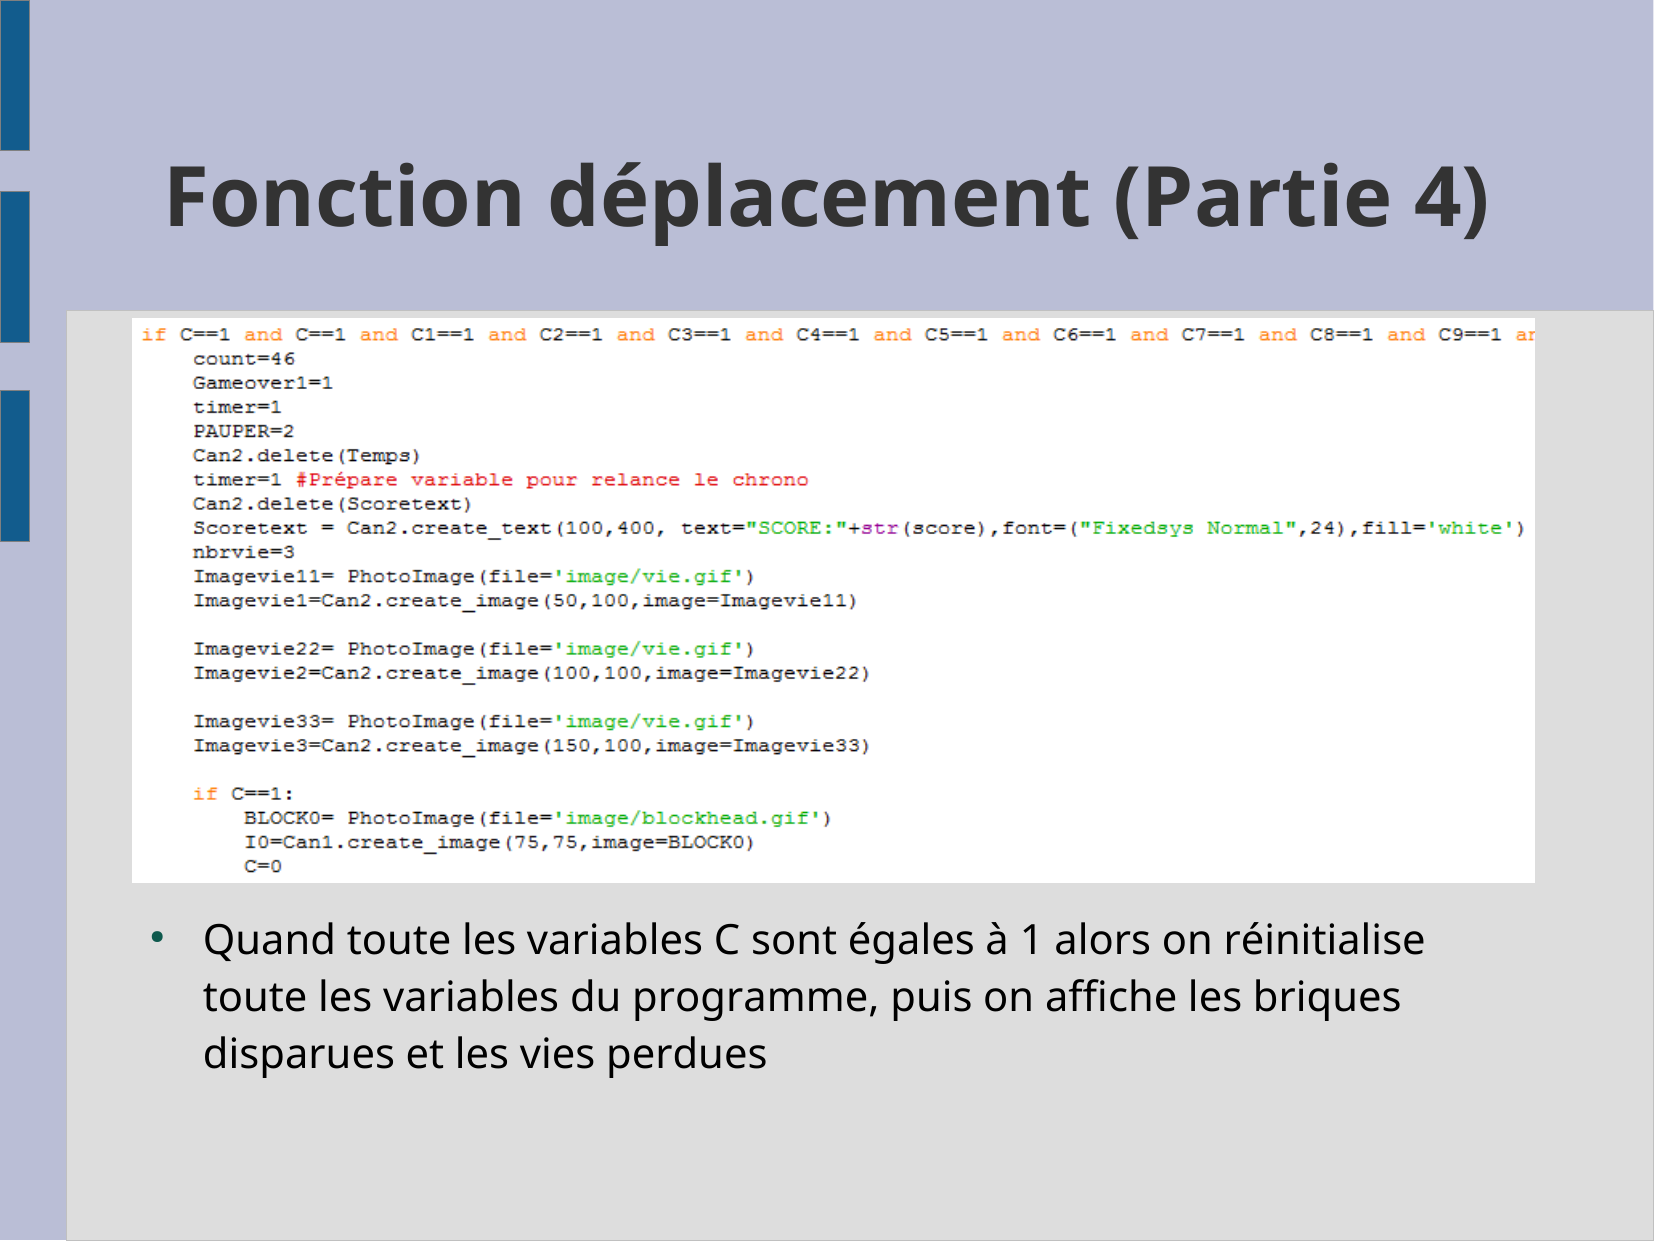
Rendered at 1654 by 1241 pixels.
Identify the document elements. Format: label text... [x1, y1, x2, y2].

picture [132, 318, 1535, 883]
title Fonction déplacement (Partie 4) [121, 91, 1534, 299]
list Quand toute les variables C sont égales à 1 alors on réinitialise toute les variables du programme, puis on affiche les briques disparues et les vies perdues [132, 909, 1512, 1241]
